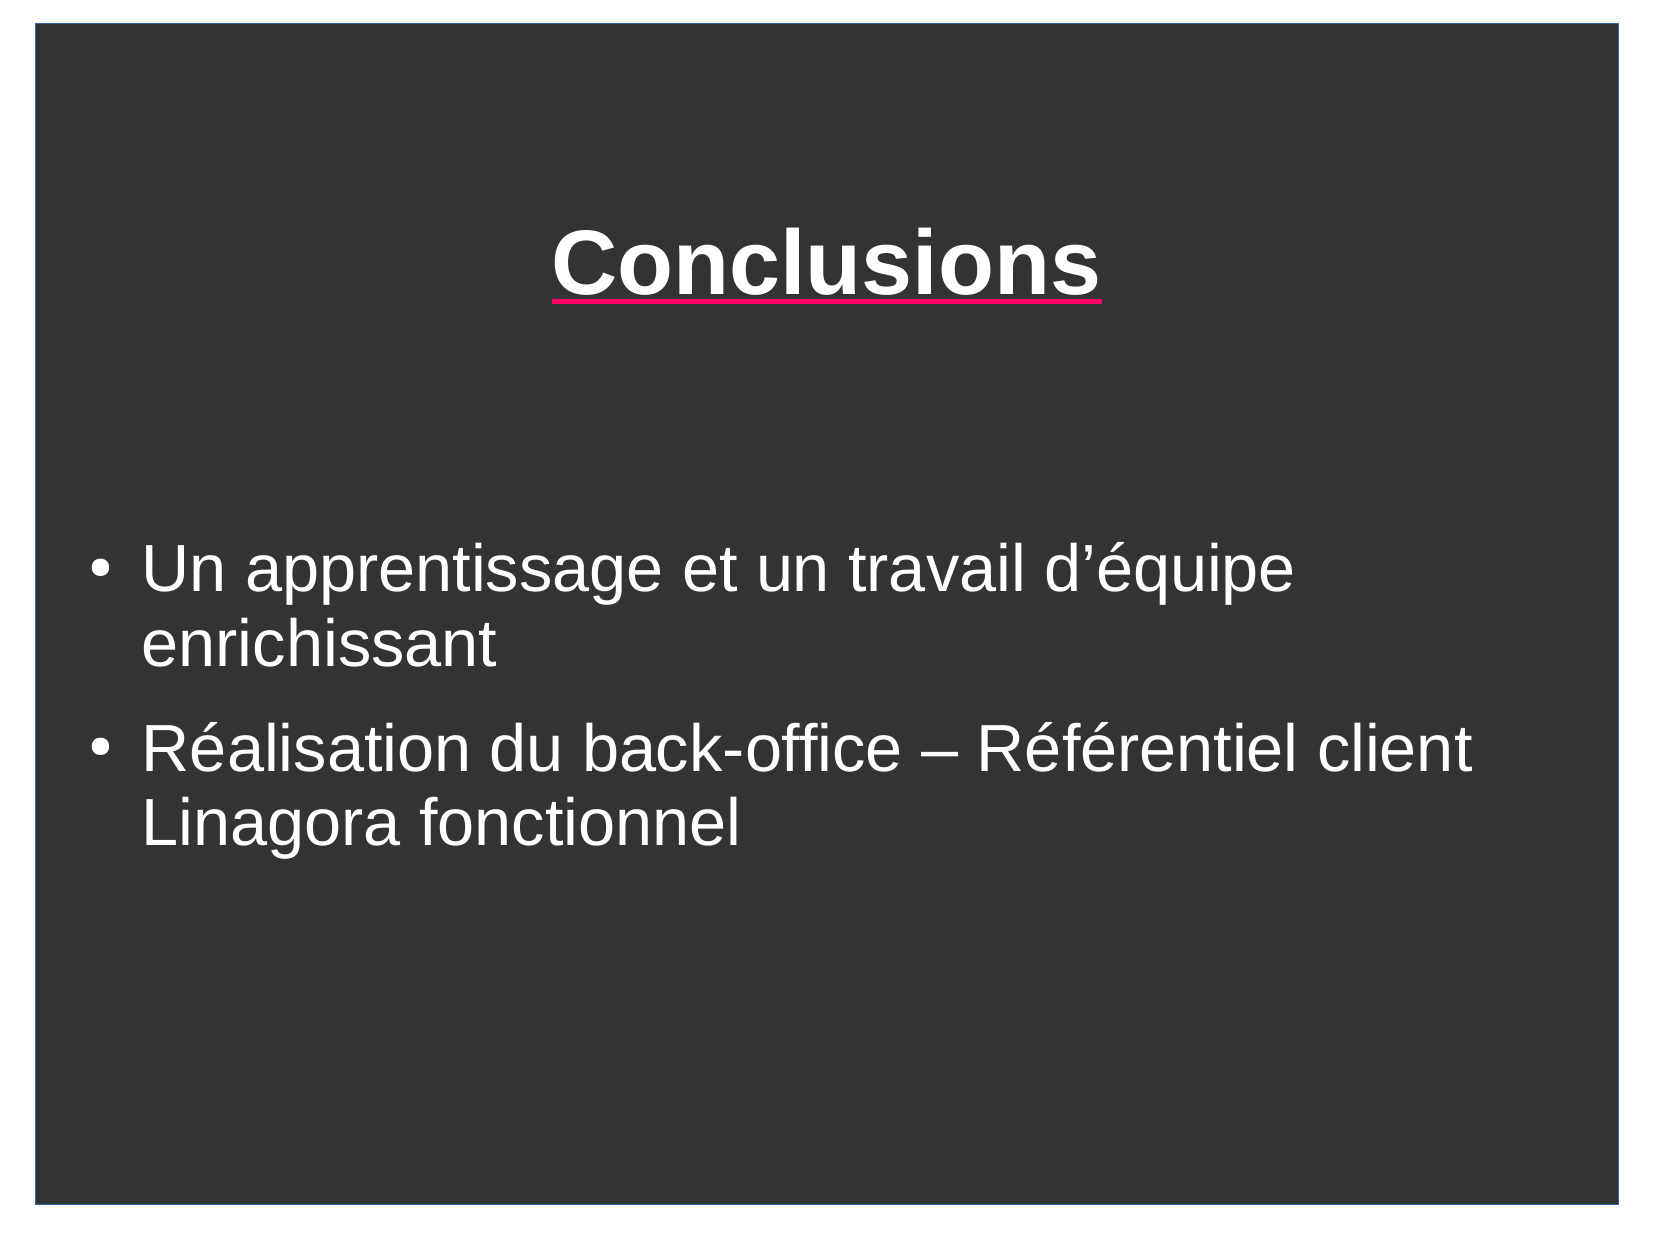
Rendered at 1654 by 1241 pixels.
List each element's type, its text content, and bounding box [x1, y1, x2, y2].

text_box [35, 23, 1619, 1205]
title Conclusions [82, 159, 1571, 367]
list Un apprentissage et un travail d’équipe enrichissant Réalisation du back-office – Référentiel client Linagora fonctionnel [70, 531, 1560, 1028]
